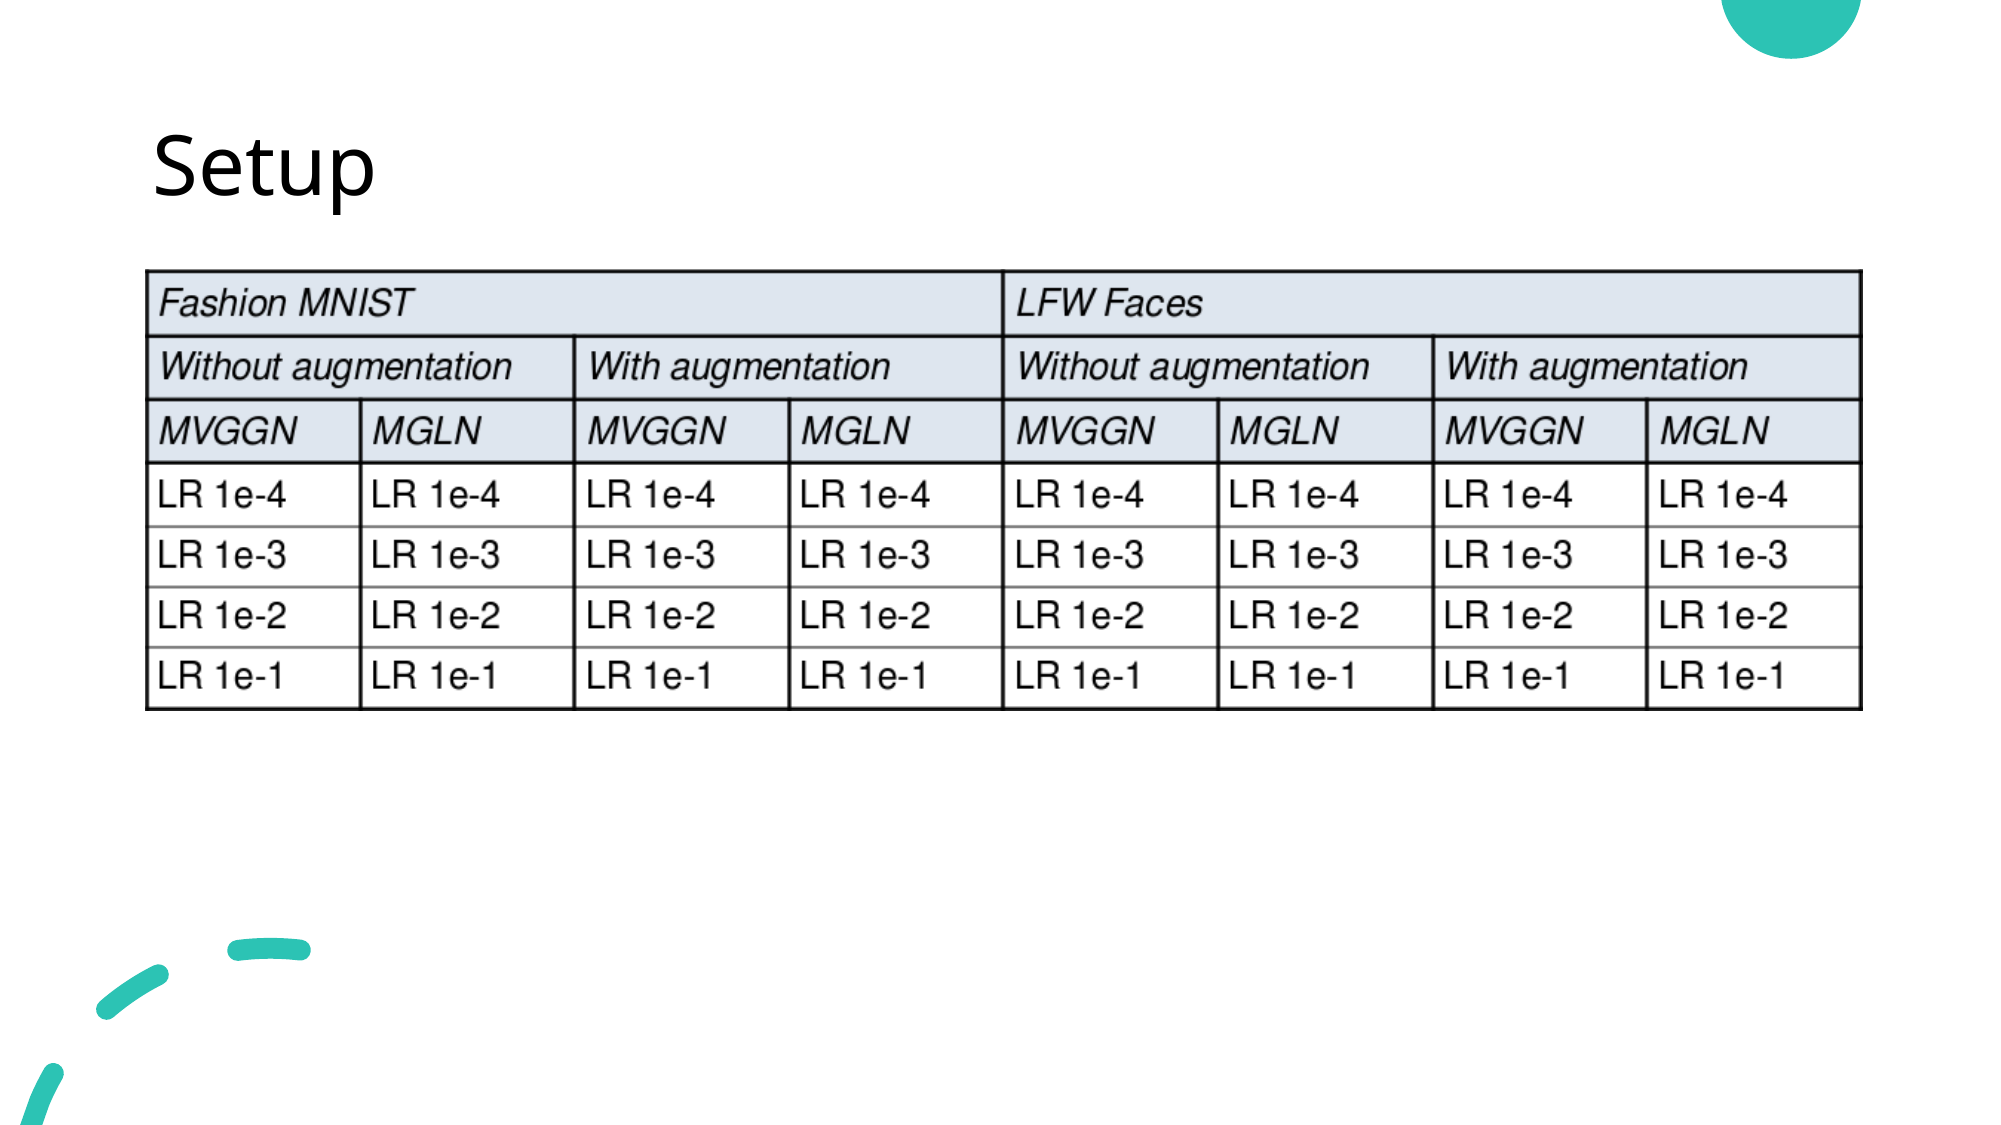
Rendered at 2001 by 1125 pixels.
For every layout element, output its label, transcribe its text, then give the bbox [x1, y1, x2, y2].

picture [145, 269, 1863, 711]
title Setup [137, 59, 1863, 278]
